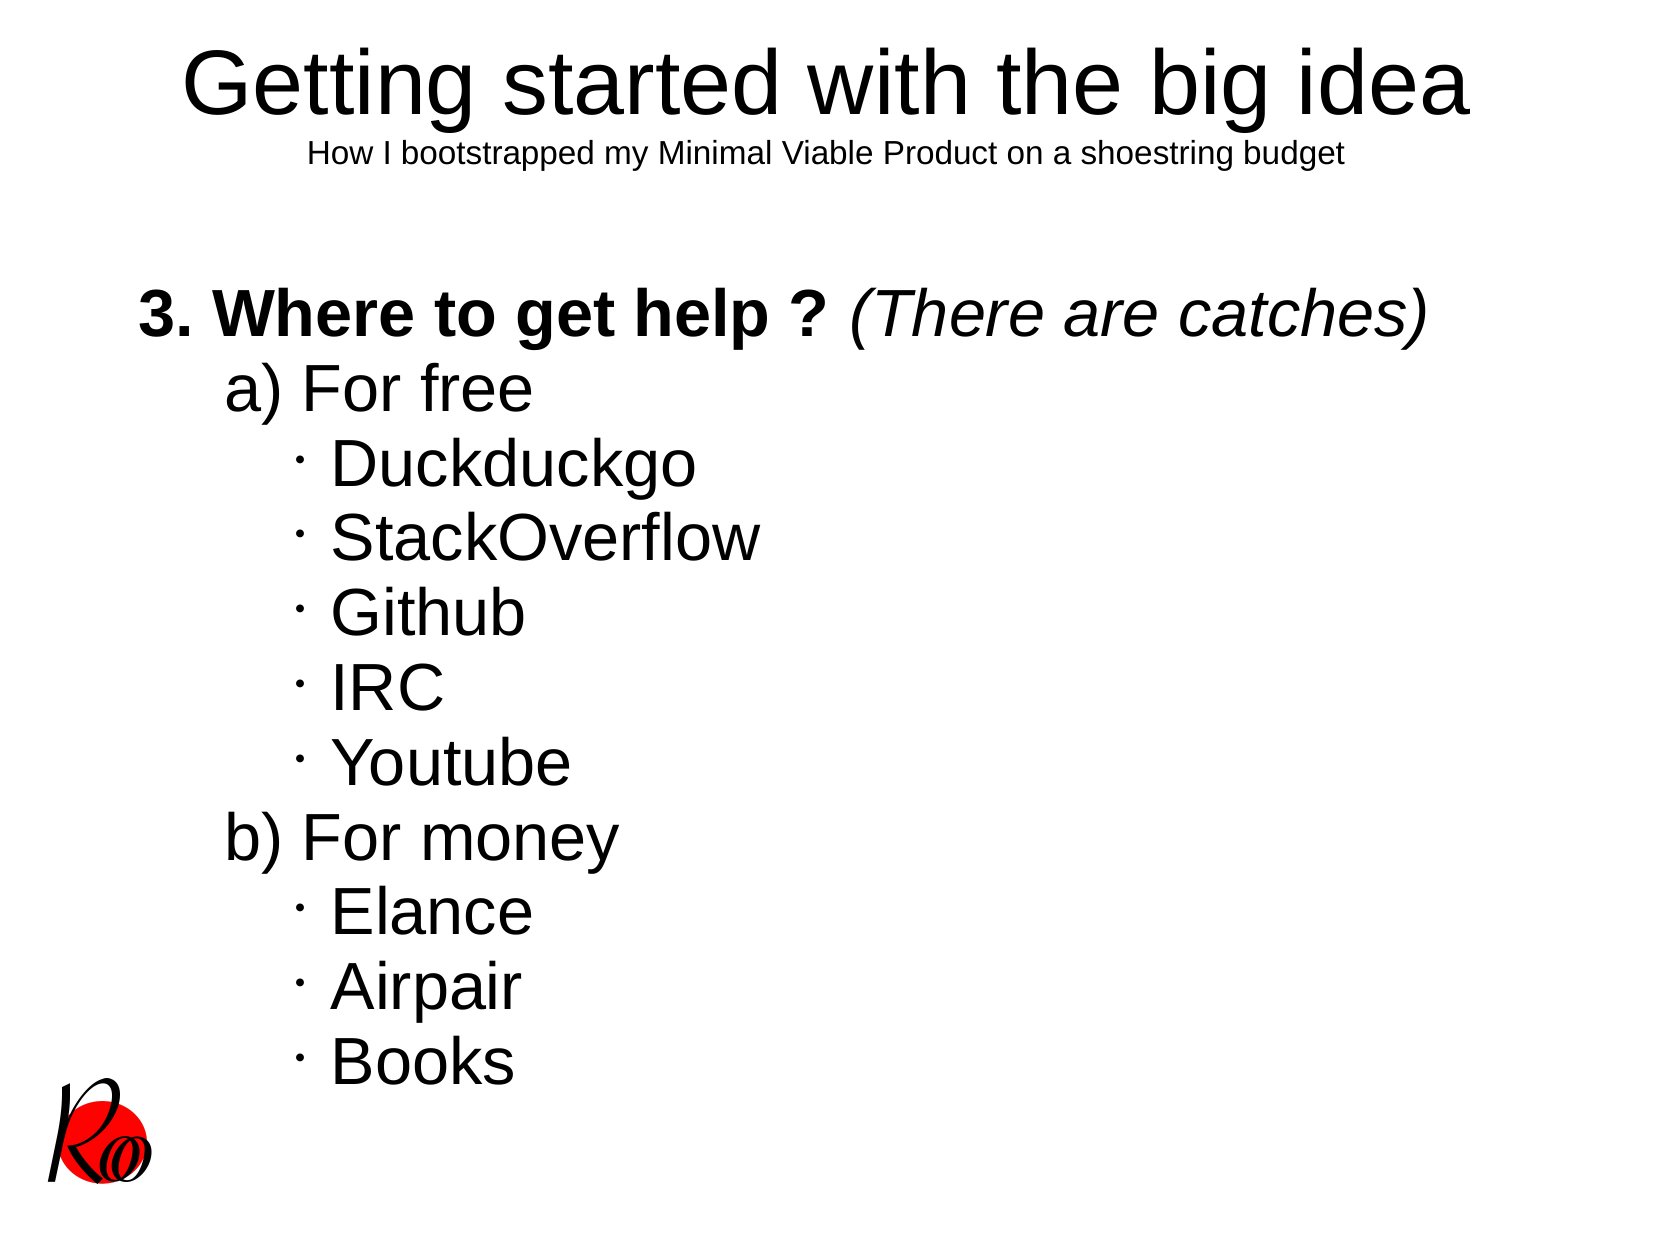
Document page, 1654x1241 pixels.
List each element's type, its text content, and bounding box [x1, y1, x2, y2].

picture [45, 1078, 152, 1186]
title Getting started with the big idea How I bootstrapped my Minimal Viable Product on a shoestring budget [82, 32, 1571, 204]
subtitle 3. Where to get help ? (There are catches) a) For free Duckduckgo StackOverflow Github IRC Youtube b) For money Elance Airpair Books [82, 204, 1571, 1096]
